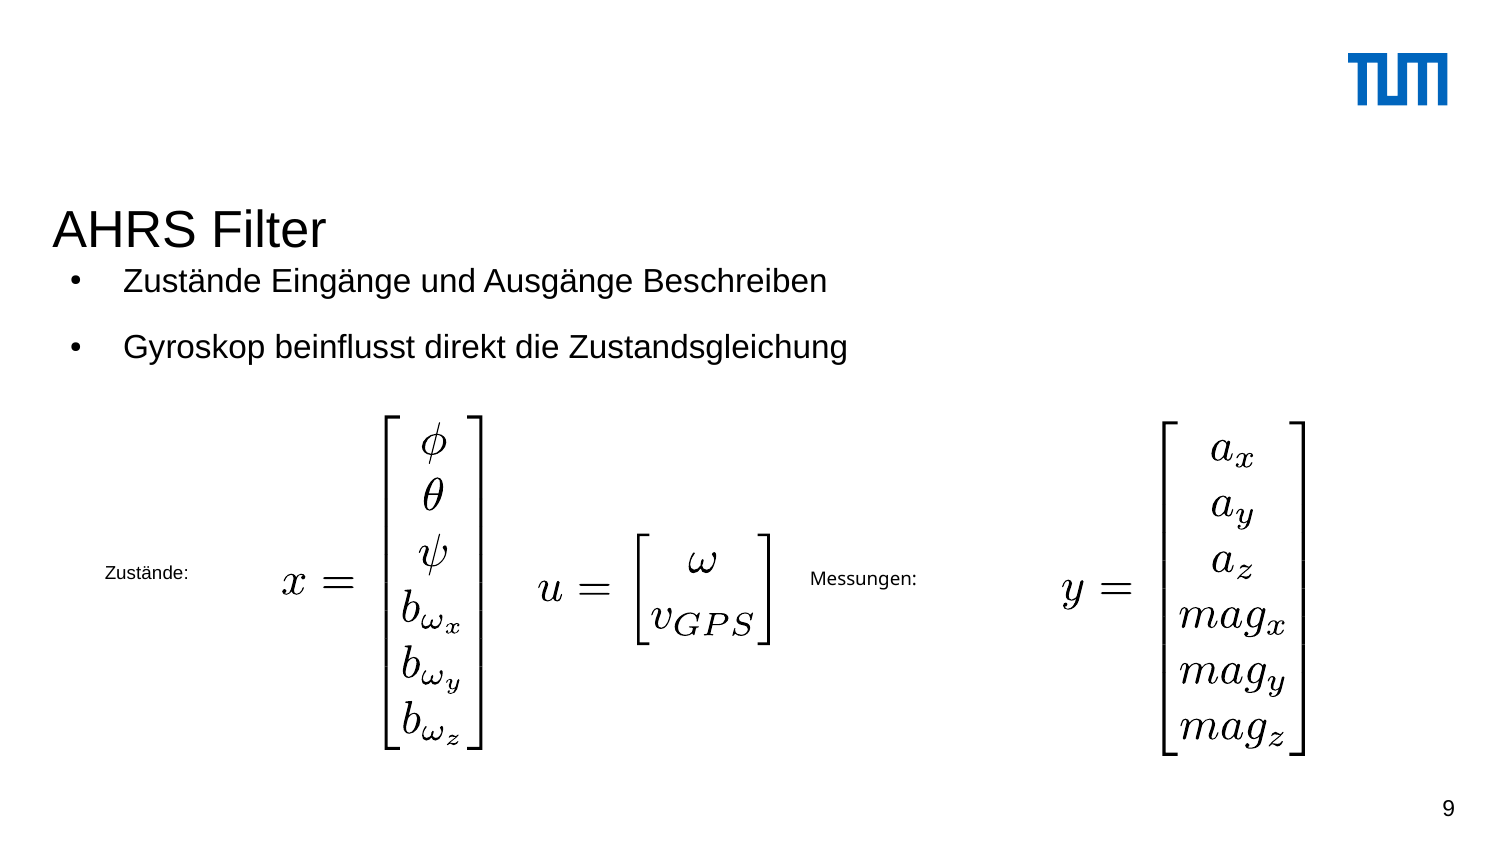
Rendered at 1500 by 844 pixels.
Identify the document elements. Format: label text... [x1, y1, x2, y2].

text_box Messungen: [795, 558, 1156, 617]
text_box Zustände: [90, 555, 451, 612]
picture [536, 533, 782, 646]
picture [280, 415, 498, 751]
list Zustände Eingänge und Ausgänge Beschreiben Gyroskop beinflusst direkt die Zustandsgleichung [52, 262, 1449, 771]
title AHRS Filter [52, 159, 1449, 262]
picture [1060, 421, 1321, 756]
